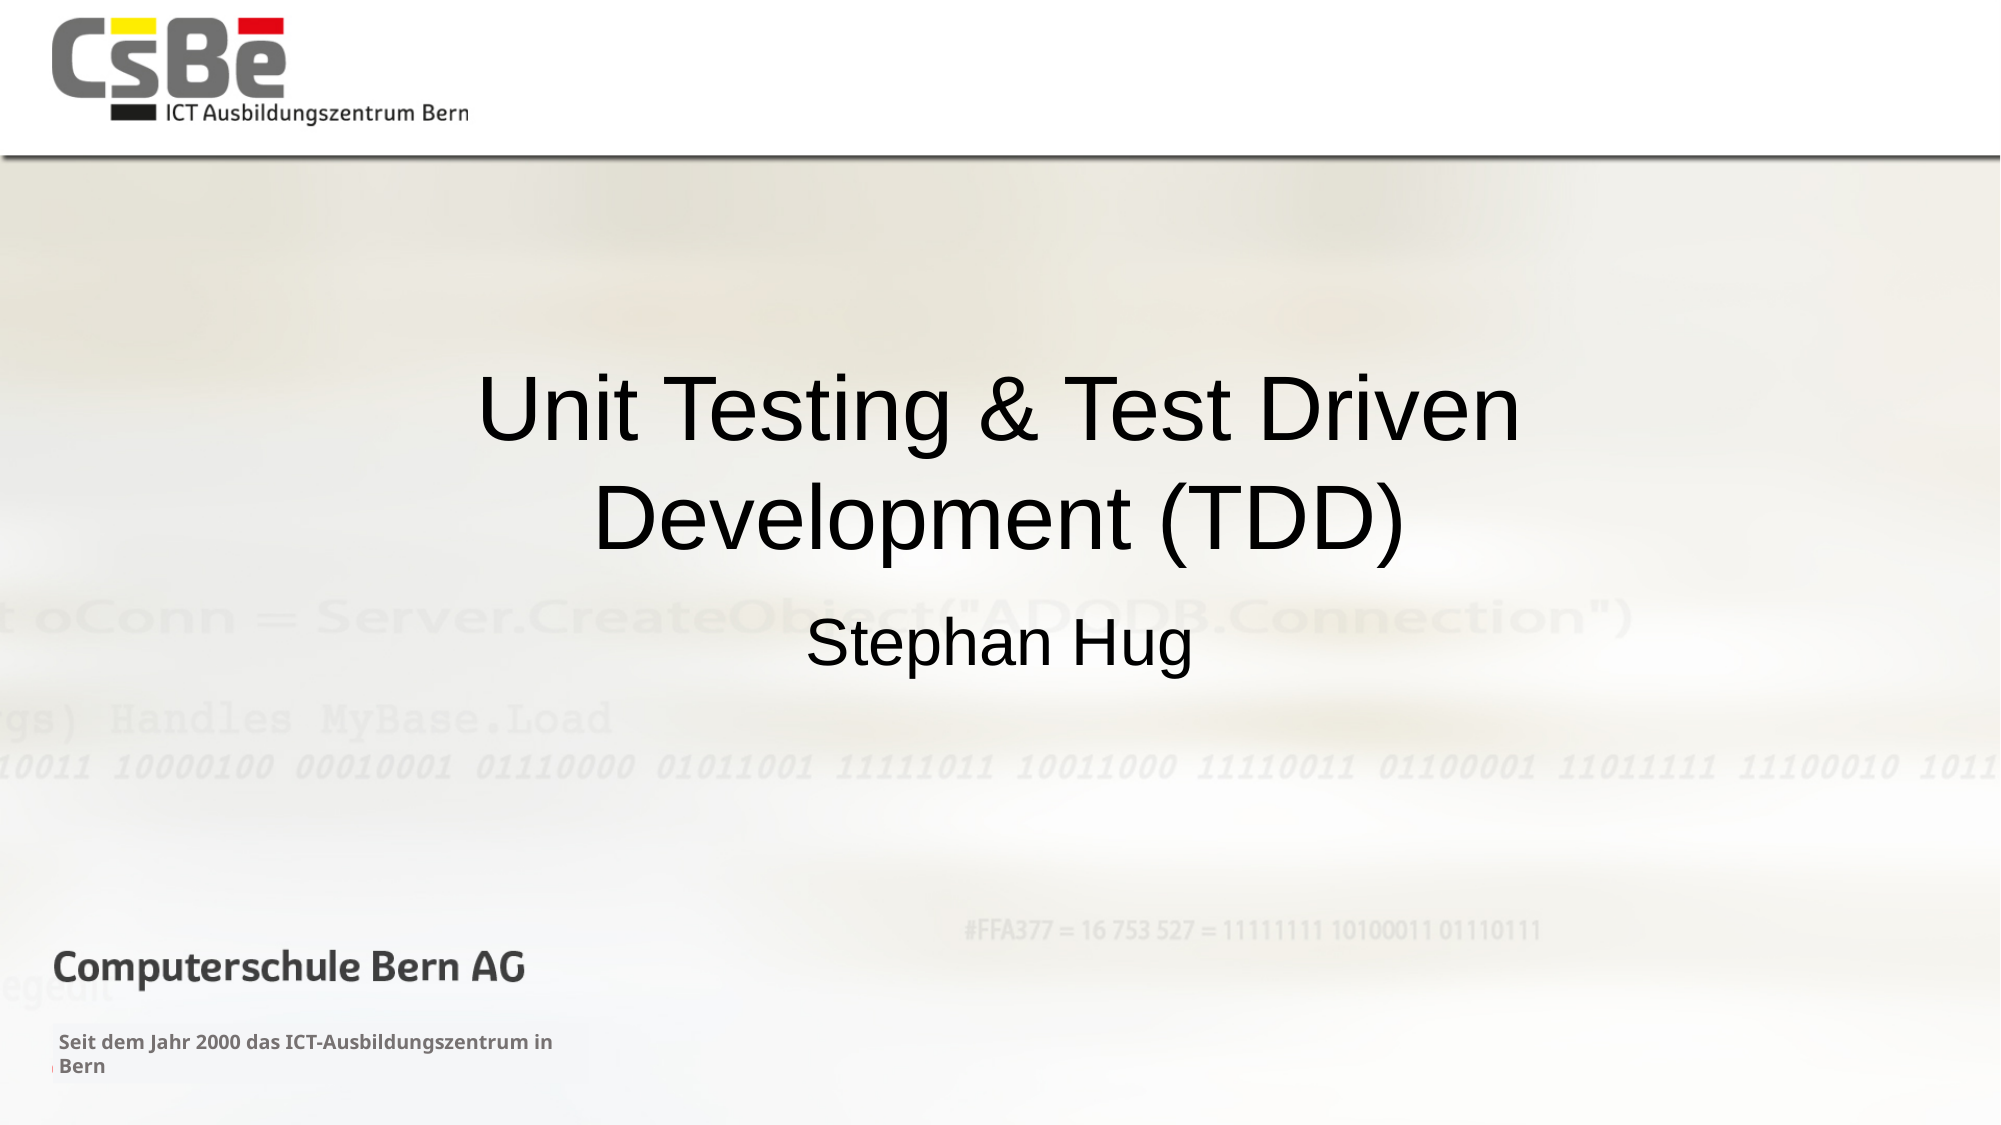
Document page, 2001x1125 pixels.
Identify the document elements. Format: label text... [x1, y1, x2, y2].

title Unit Testing & Test Driven Development (TDD) [249, 184, 1750, 576]
picture [0, 0, 2001, 1125]
subtitle Stephan Hug [249, 590, 1750, 863]
